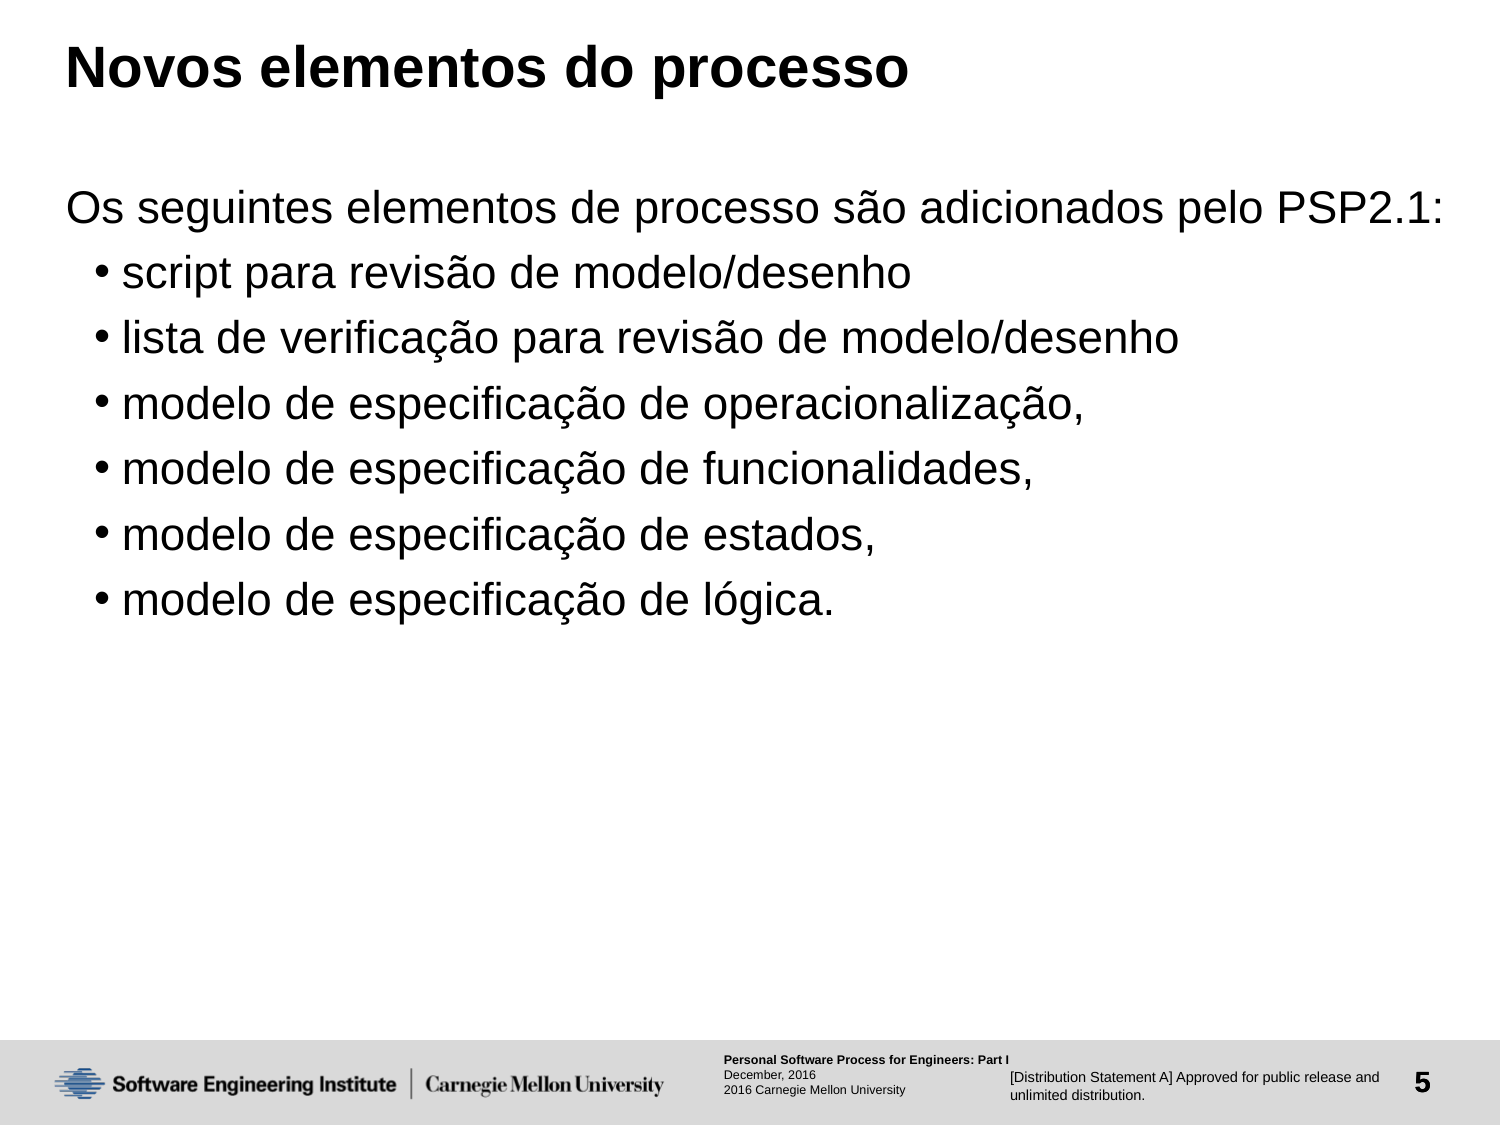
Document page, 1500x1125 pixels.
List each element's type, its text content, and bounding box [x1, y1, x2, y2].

title Novos elementos do processo [65, 37, 1313, 148]
list Os seguintes elementos de processo são adicionados pelo PSP2.1: script para revisão de modelo/desenho lista de verificação para revisão de modelo/desenho modelo de especificação de operacionalização, modelo de especificação de funcionalidades, modelo de especificação de estados, modelo de especificação de lógica. [65, 177, 1489, 1000]
picture [46, 1061, 673, 1104]
